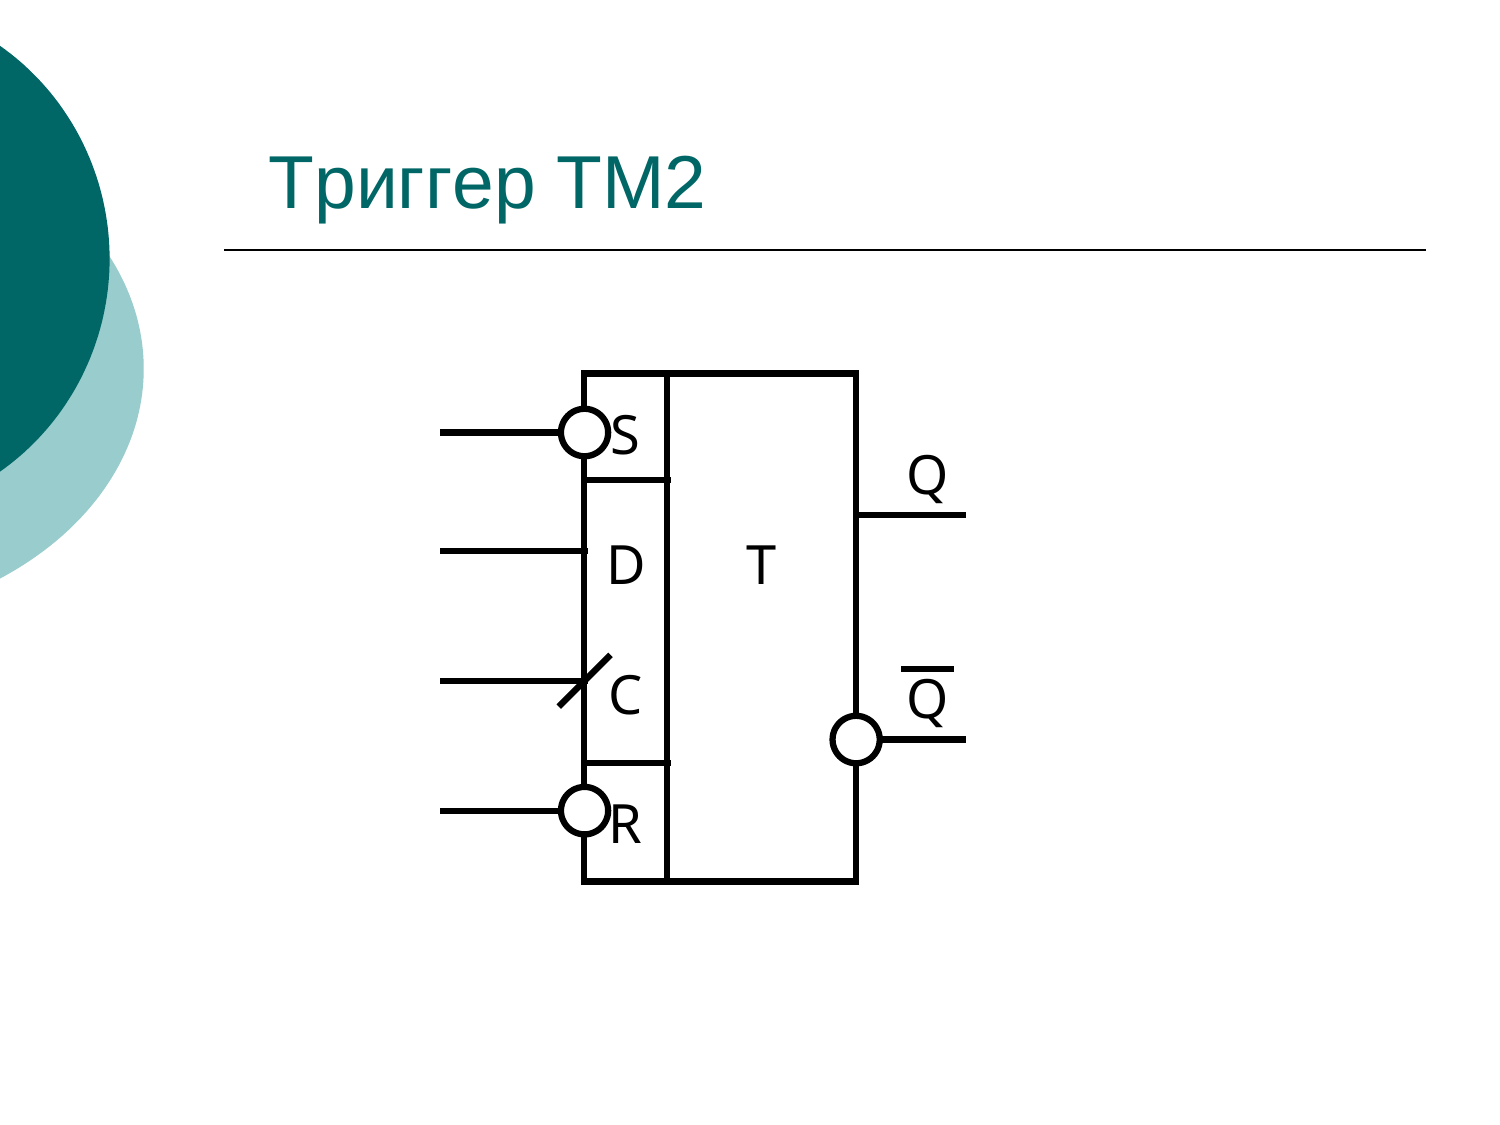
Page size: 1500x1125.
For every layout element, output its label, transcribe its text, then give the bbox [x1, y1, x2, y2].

text_box [832, 715, 880, 764]
text_box Q [891, 432, 999, 513]
text_box [560, 408, 609, 457]
text_box S D С R [584, 483, 667, 760]
text_box [560, 786, 609, 835]
text_box T [667, 373, 857, 882]
title Триггер ТМ2 [254, 11, 1431, 232]
text_box S D С R [584, 766, 667, 882]
text_box Q [891, 656, 999, 738]
text_box S D С R [584, 373, 667, 477]
